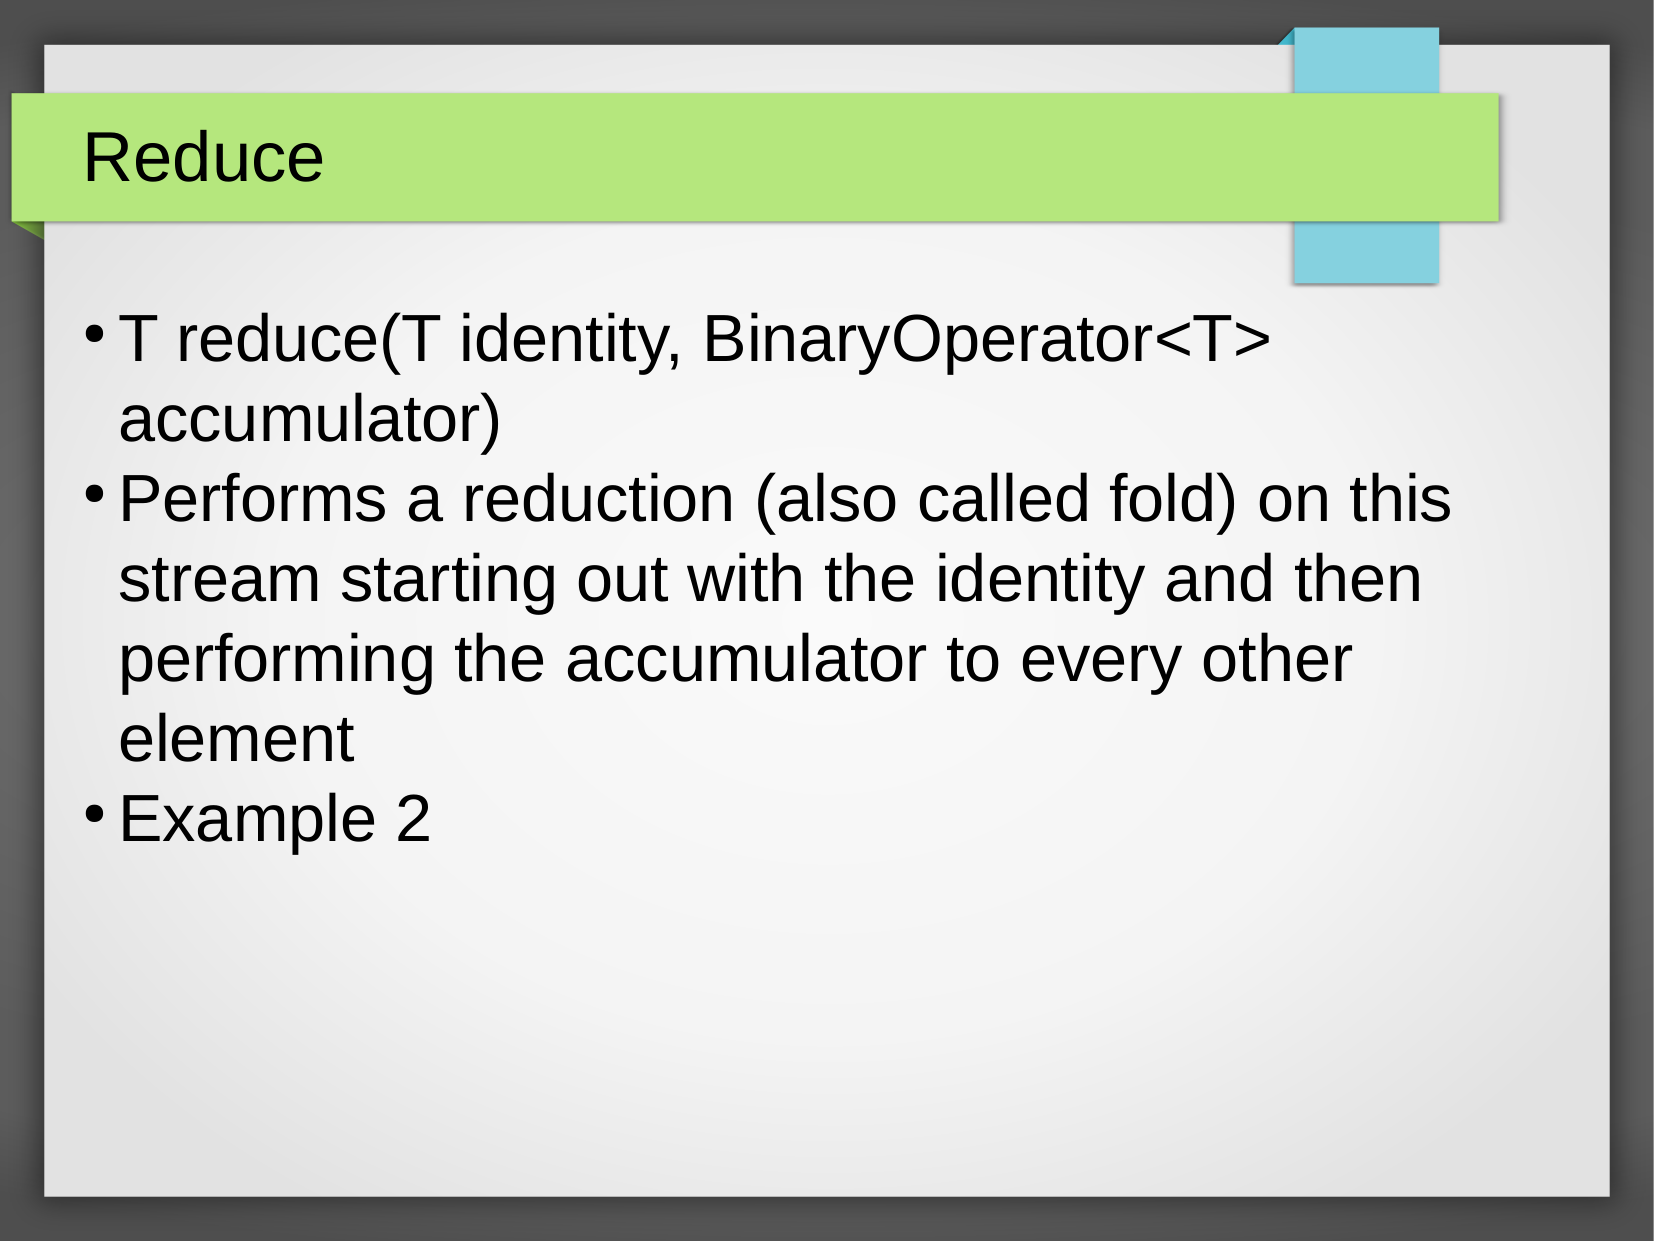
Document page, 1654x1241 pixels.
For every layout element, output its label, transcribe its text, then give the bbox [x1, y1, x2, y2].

picture [0, 0, 1654, 1241]
text_box Reduce [82, 94, 1264, 213]
text_box T reduce(T identity, BinaryOperator<T> accumulator) Performs a reduction (also called fold) on this stream starting out with the identity and then performing the accumulator to every other element Example 2 [82, 295, 1571, 1015]
